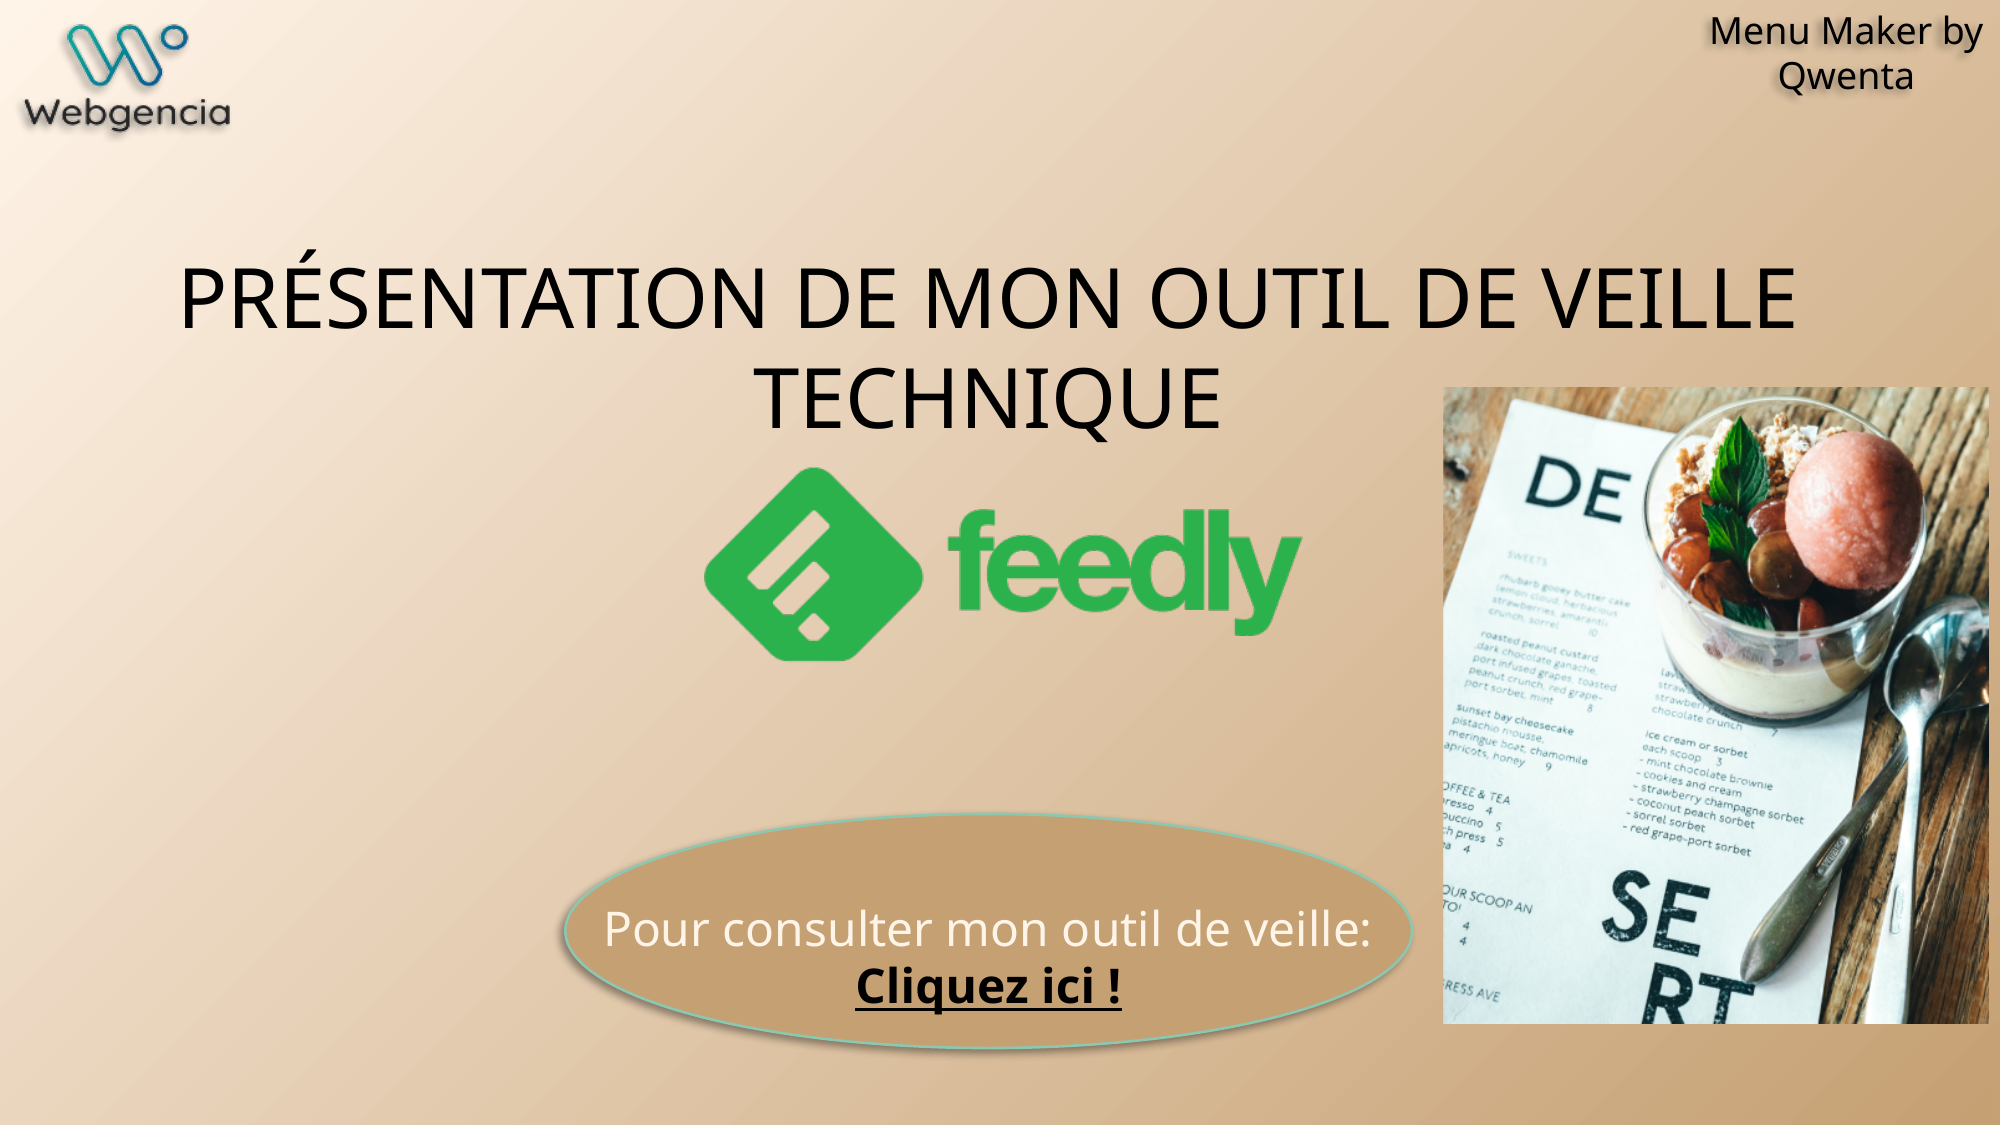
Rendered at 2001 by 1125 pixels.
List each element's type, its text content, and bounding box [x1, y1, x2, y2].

title Présentation de mon outil de veille technique [16, 254, 1962, 453]
picture [1443, 387, 1989, 1024]
picture [21, 21, 235, 134]
text_box Pour consulter mon outil de veille: Cliquez ici ! [565, 891, 1413, 1074]
text_box [590, 813, 1387, 891]
picture [683, 404, 1324, 725]
text_box Menu Maker by Qwenta [1692, 0, 2000, 105]
